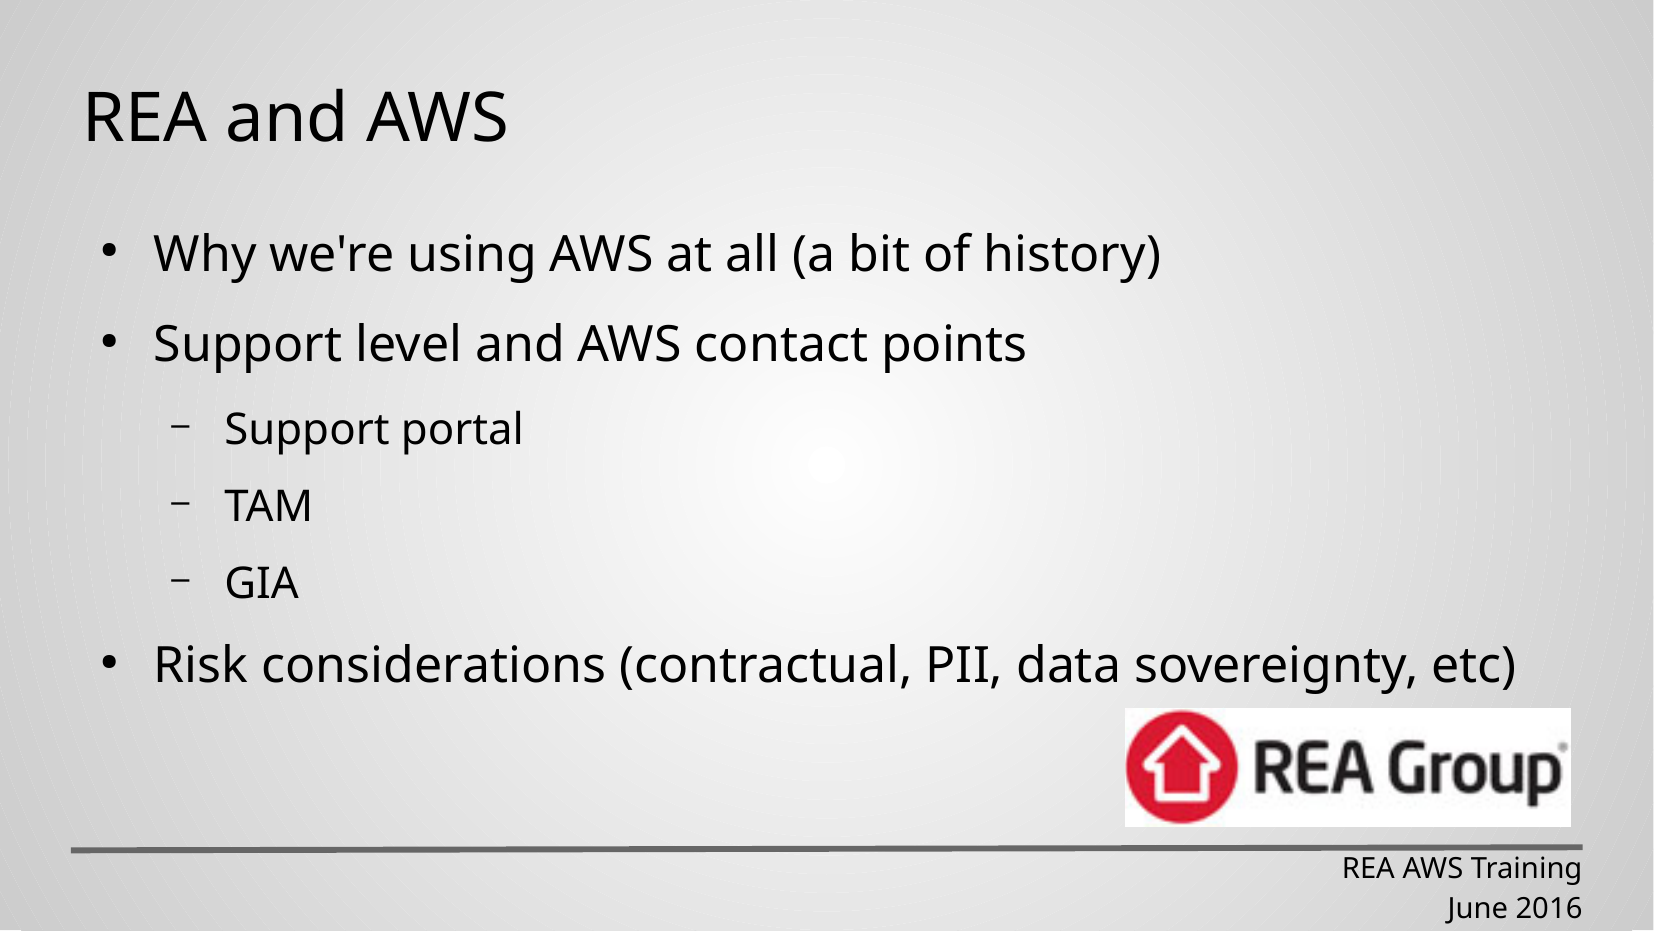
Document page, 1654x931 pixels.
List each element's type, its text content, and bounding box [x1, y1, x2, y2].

picture [1125, 708, 1571, 827]
list Why we're using AWS at all (a bit of history) Support level and AWS contact points Support portal TAM GIA Risk considerations (contractual, PII, data sovereignty, etc) [82, 217, 1571, 827]
title REA and AWS [82, 36, 1571, 193]
